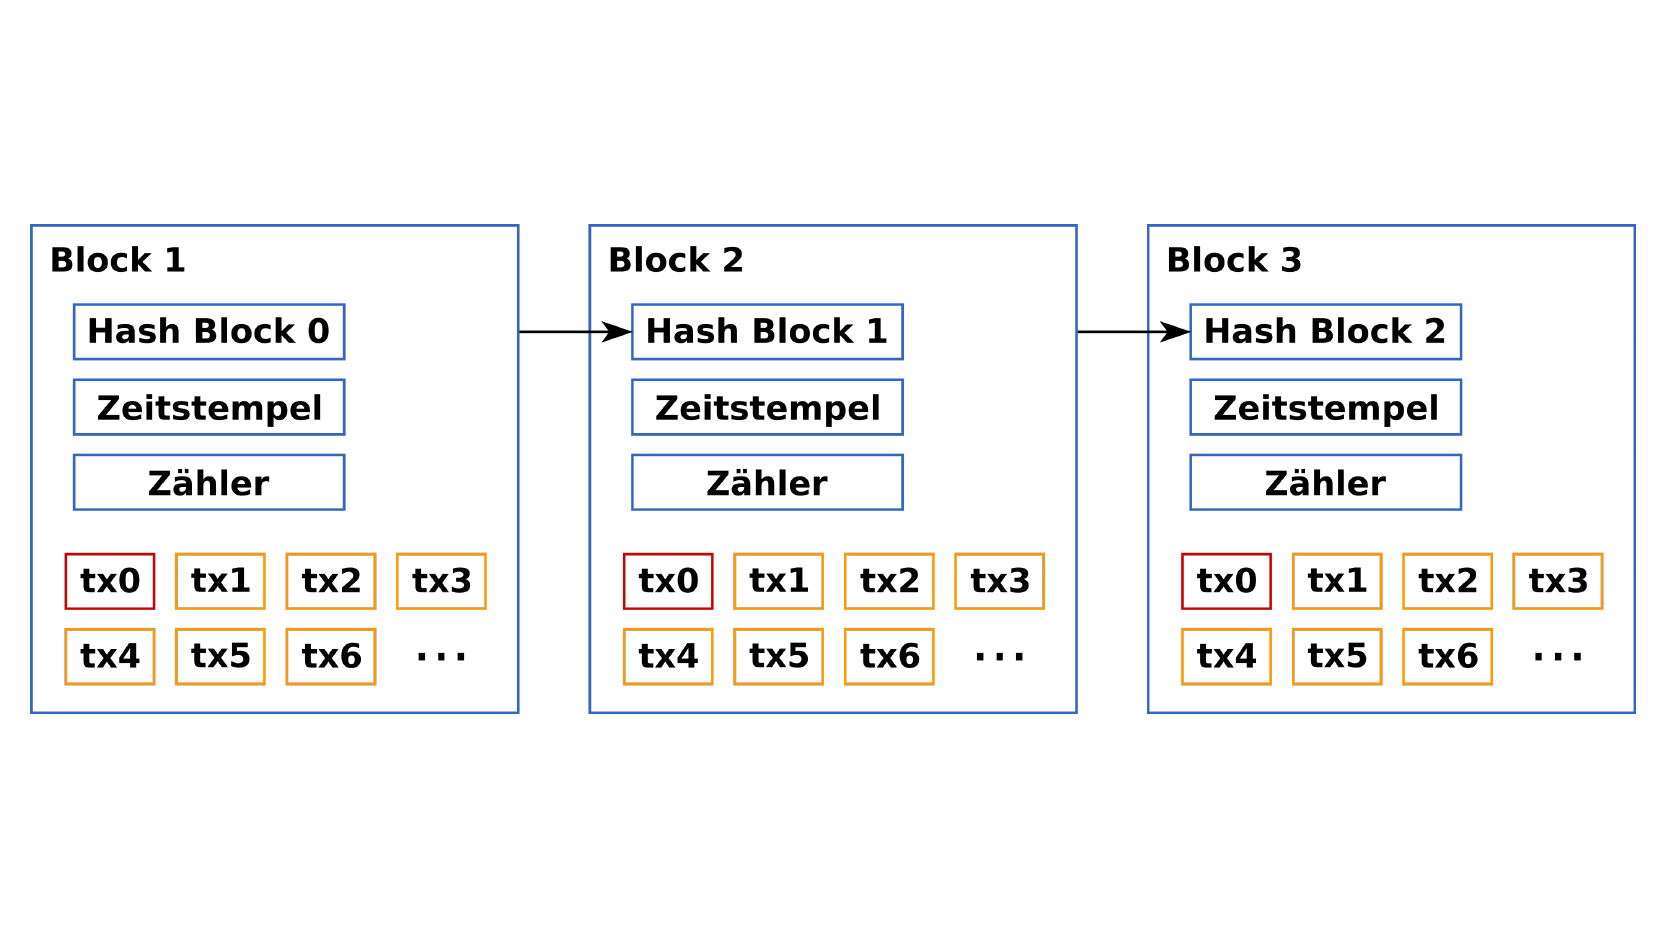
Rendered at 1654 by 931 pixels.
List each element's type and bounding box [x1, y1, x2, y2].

picture [30, 224, 1636, 714]
